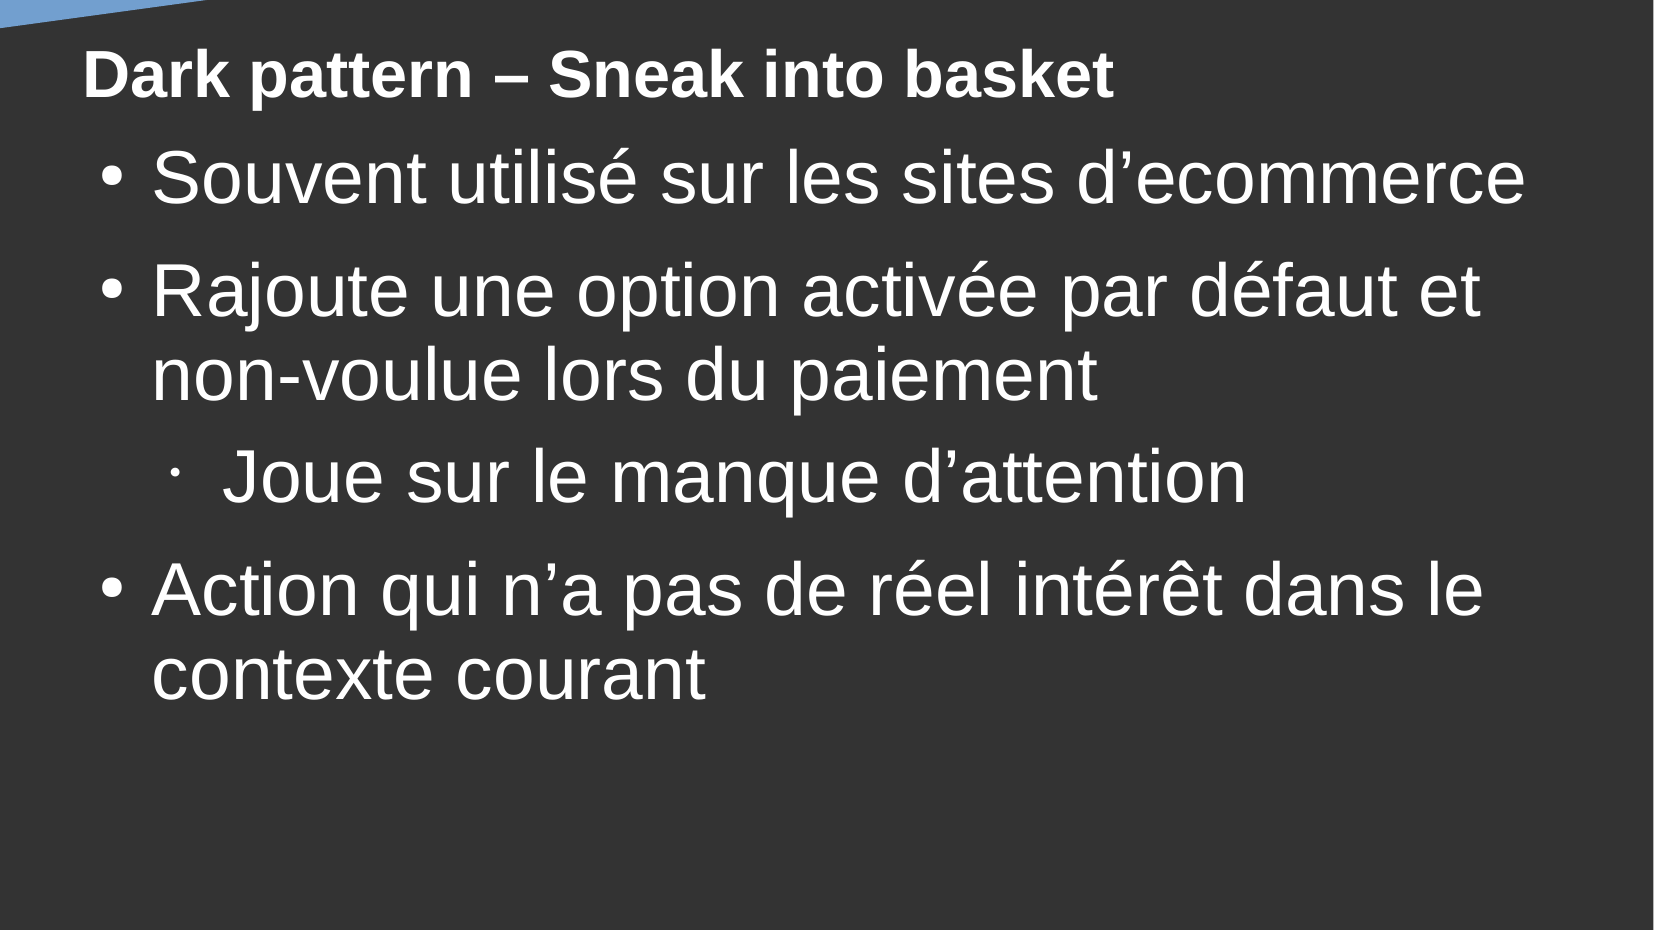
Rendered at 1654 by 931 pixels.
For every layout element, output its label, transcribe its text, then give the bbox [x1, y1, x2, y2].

title Dark pattern – Sneak into basket [82, 37, 1571, 114]
list Souvent utilisé sur les sites d’ecommerce Rajoute une option activée par défaut et non-voulue lors du paiement Joue sur le manque d’attention Action qui n’a pas de réel intérêt dans le contexte courant [80, 135, 1620, 827]
text_box [0, 0, 207, 29]
